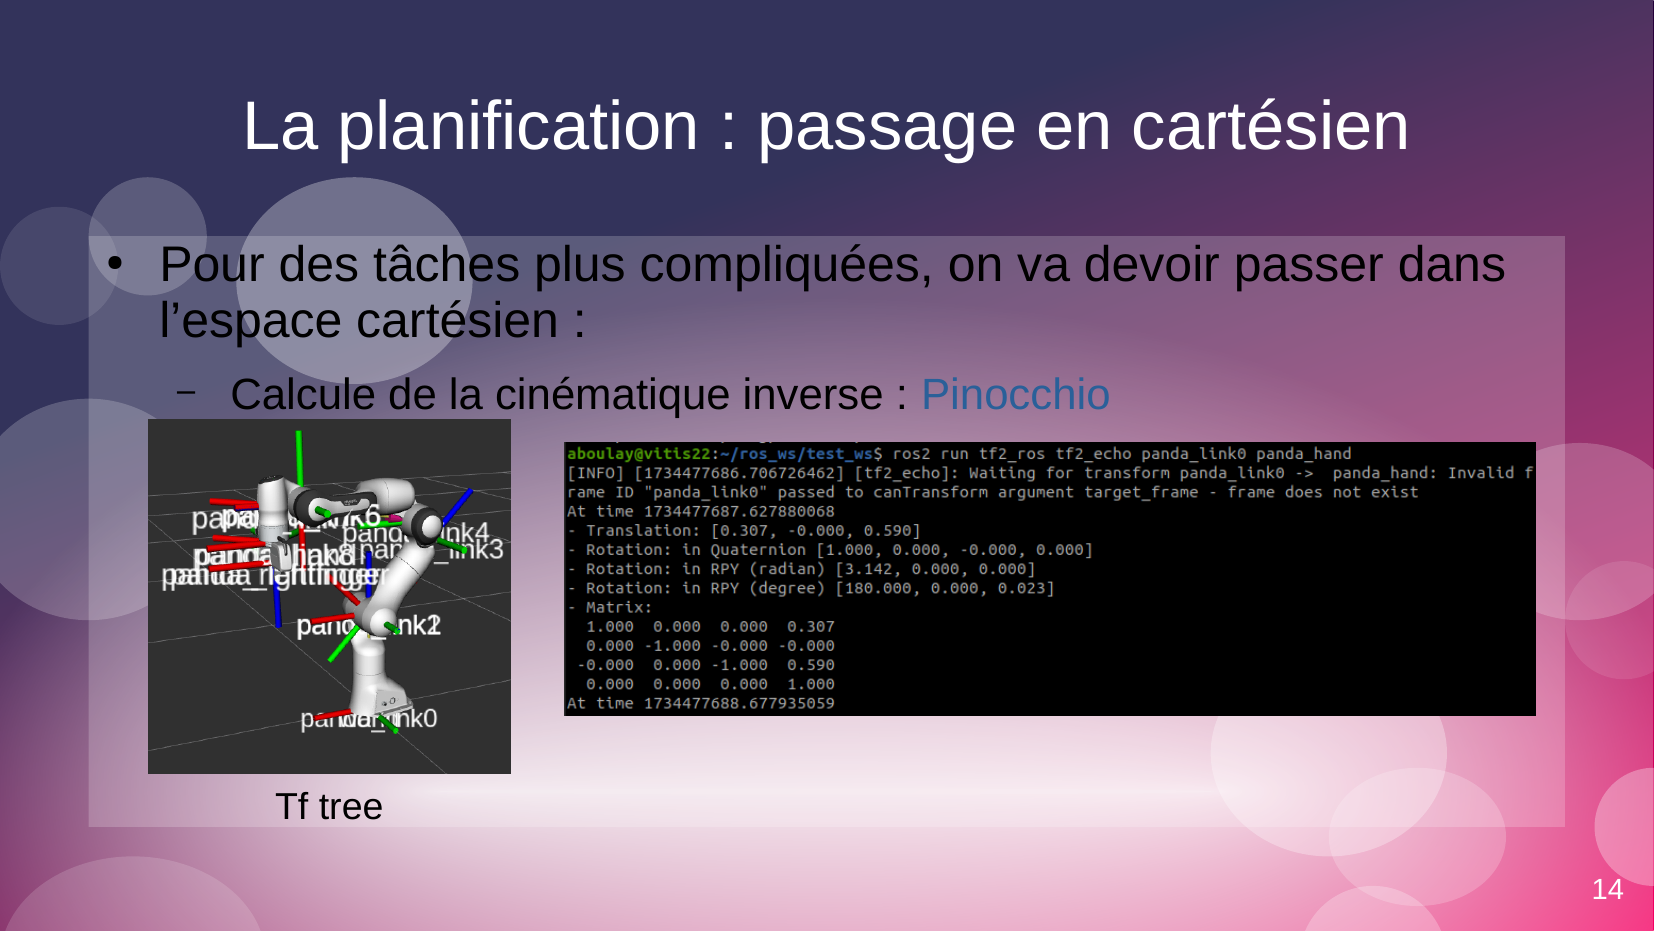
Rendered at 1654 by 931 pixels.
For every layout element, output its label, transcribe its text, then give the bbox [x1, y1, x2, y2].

picture [564, 442, 1536, 716]
list Pour des tâches plus compliquées, on va devoir passer dans l’espace cartésien : Calcule de la cinématique inverse : Pinocchio [88, 236, 1565, 827]
title La planification : passage en cartésien [88, 44, 1565, 207]
picture [148, 419, 511, 774]
